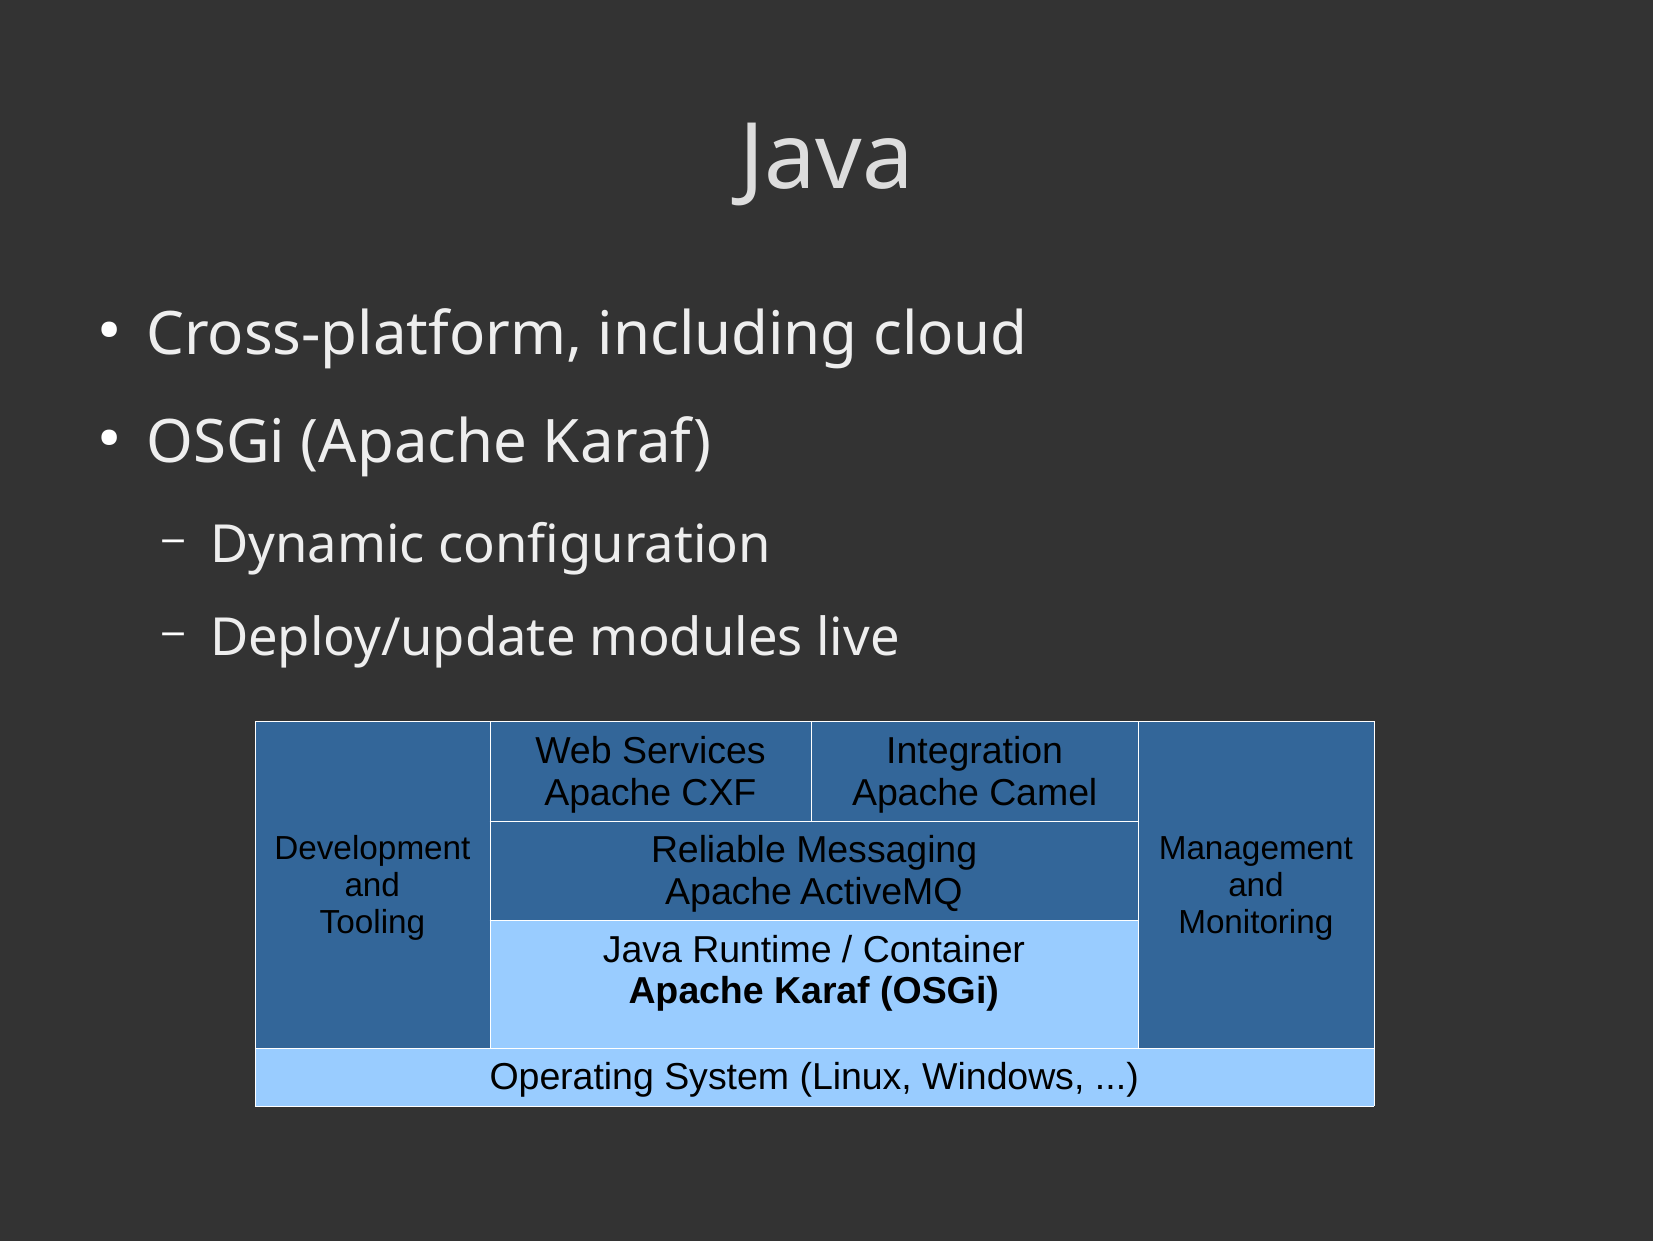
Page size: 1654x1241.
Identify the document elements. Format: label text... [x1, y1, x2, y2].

table_header Integration Apache Camel [812, 722, 1138, 821]
table_cell Java Runtime / Container Apache Karaf (OSGi) [491, 921, 1138, 1048]
table_cell Operating System (Linux, Windows, ...) [256, 1049, 1374, 1106]
list Cross-platform, including cloud OSGi (Apache Karaf) Dynamic configuration Deploy/update modules live [82, 290, 1571, 676]
table_cell Reliable Messaging Apache ActiveMQ [491, 822, 1138, 920]
table_header Management and Monitoring [1139, 722, 1374, 1048]
table_header Web Services Apache CXF [491, 722, 811, 821]
title Java [82, 49, 1571, 257]
table_header Development and Tooling [256, 722, 490, 1048]
